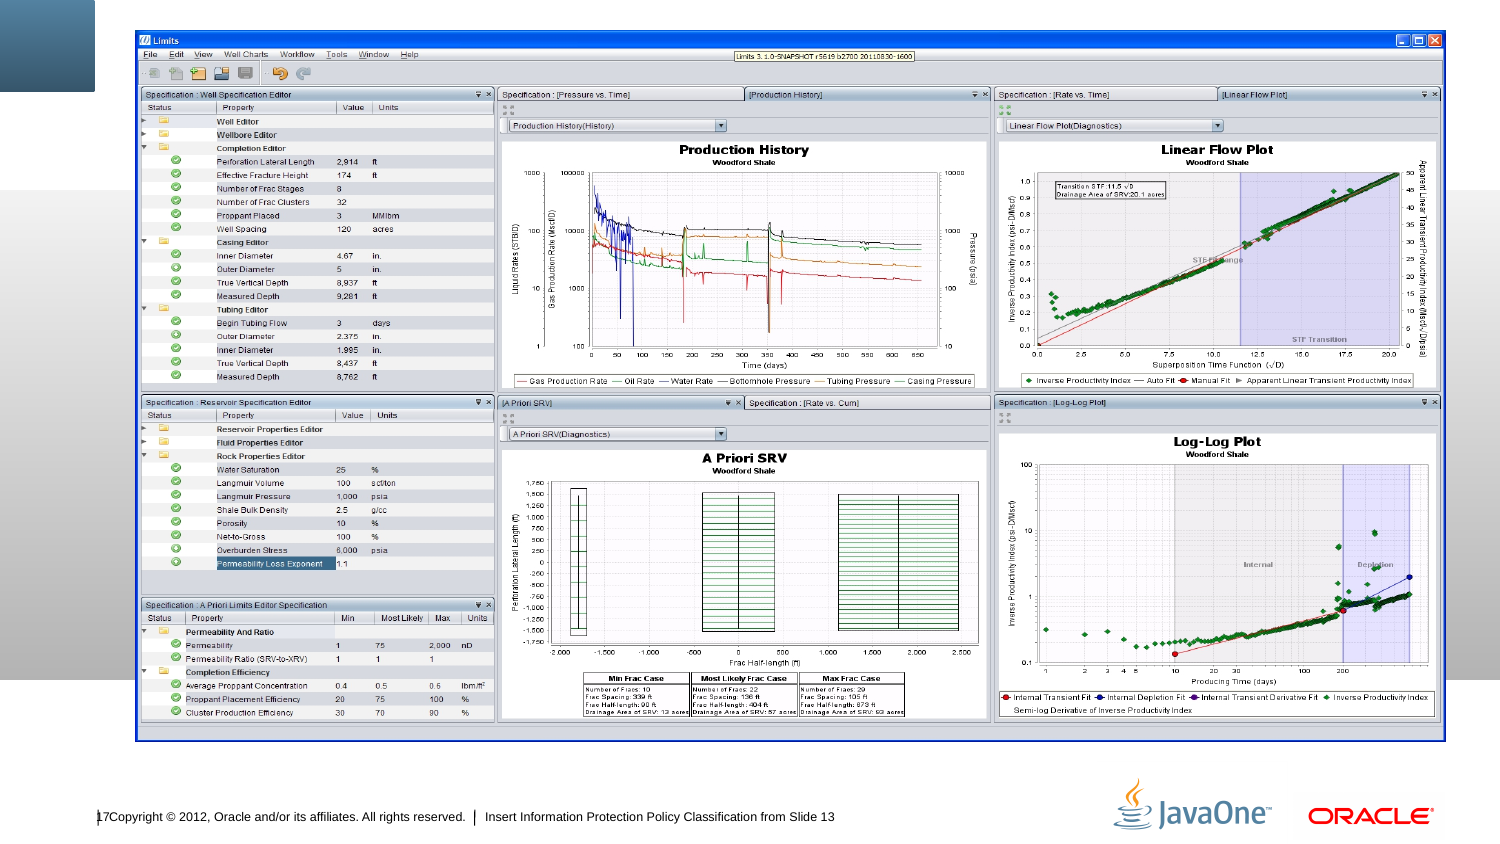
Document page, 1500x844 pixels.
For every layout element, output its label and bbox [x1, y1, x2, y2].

picture [1293, 792, 1445, 840]
picture [135, 30, 1446, 742]
picture [1097, 761, 1288, 844]
